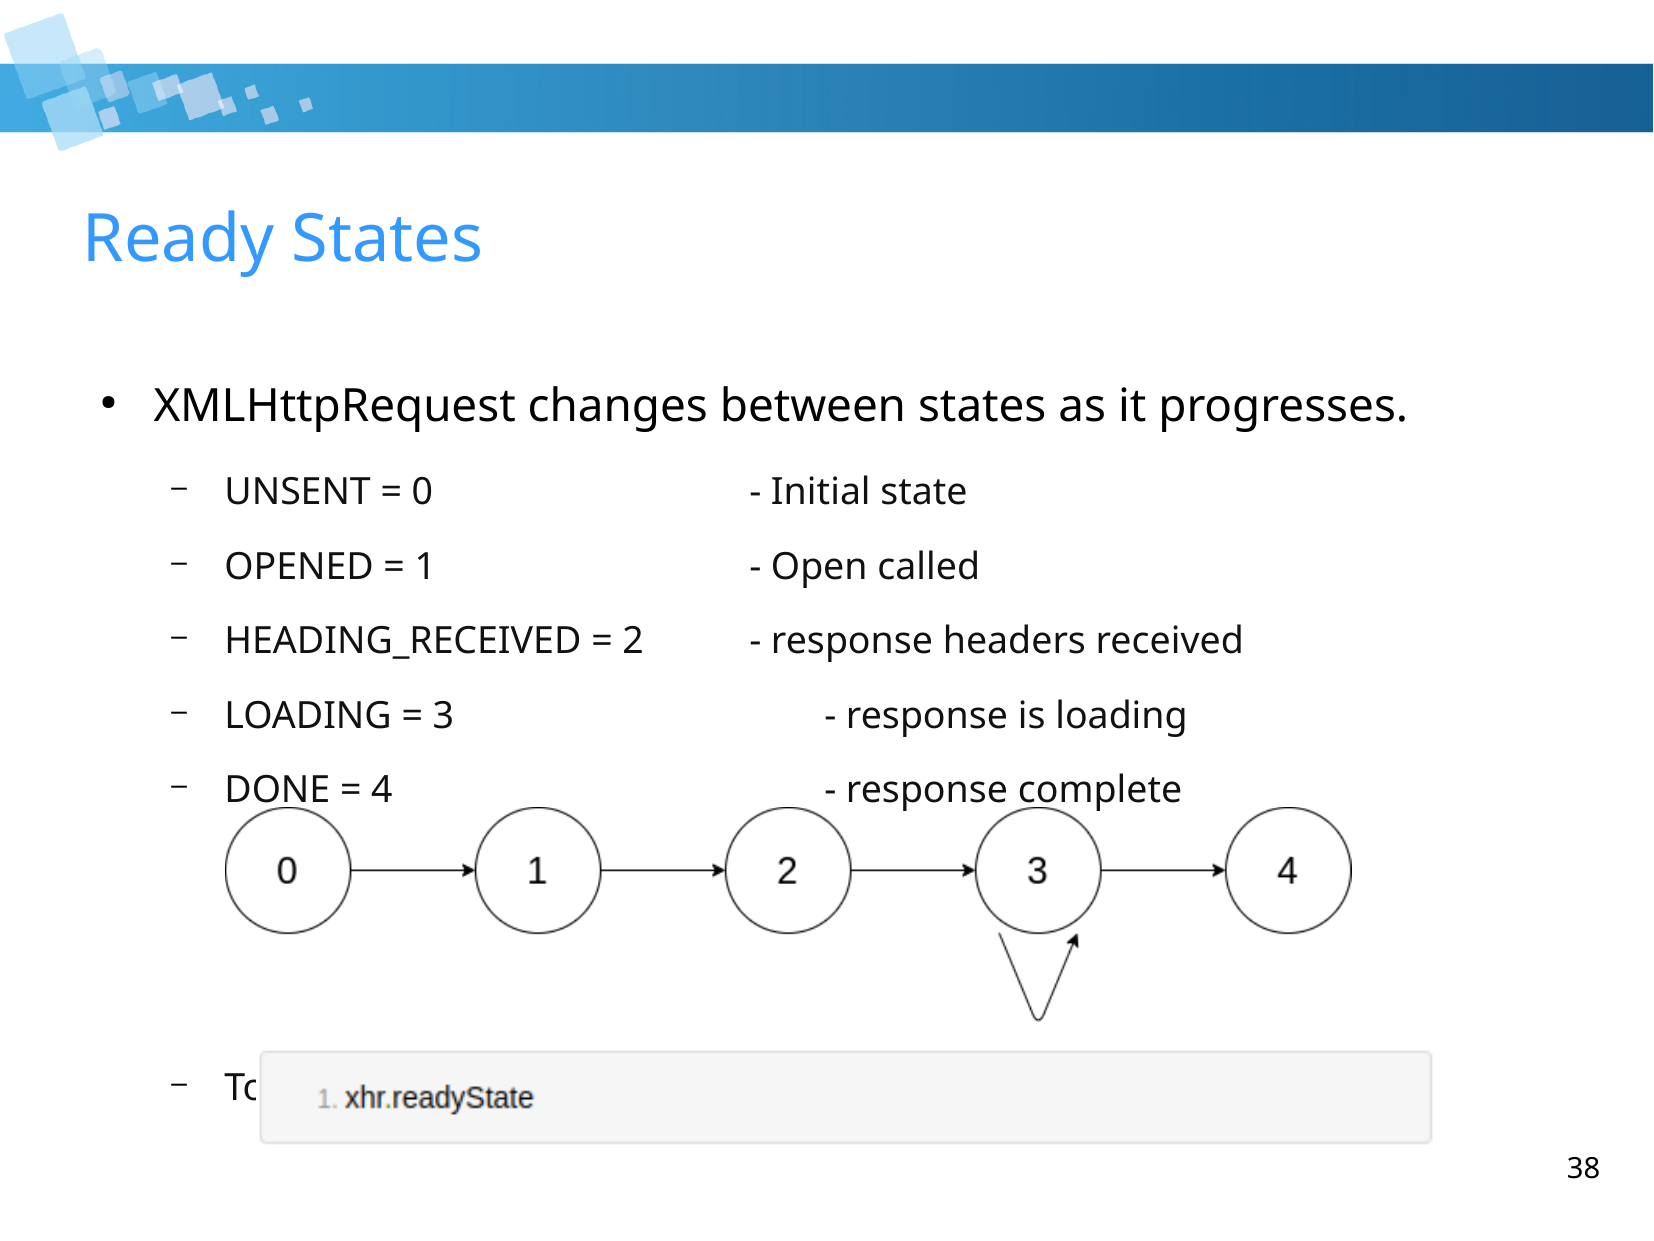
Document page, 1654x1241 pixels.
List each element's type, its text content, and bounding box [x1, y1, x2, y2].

title Ready States [82, 131, 1571, 340]
list XMLHttpRequest changes between states as it progresses. UNSENT = 0 - Initial state OPENED = 1 - Open called HEADING_RECEIVED = 2 - response headers received LOADING = 3 - response is loading DONE = 4 - response complete To get the state of request using [82, 372, 1571, 1093]
picture [0, 0, 1653, 1238]
